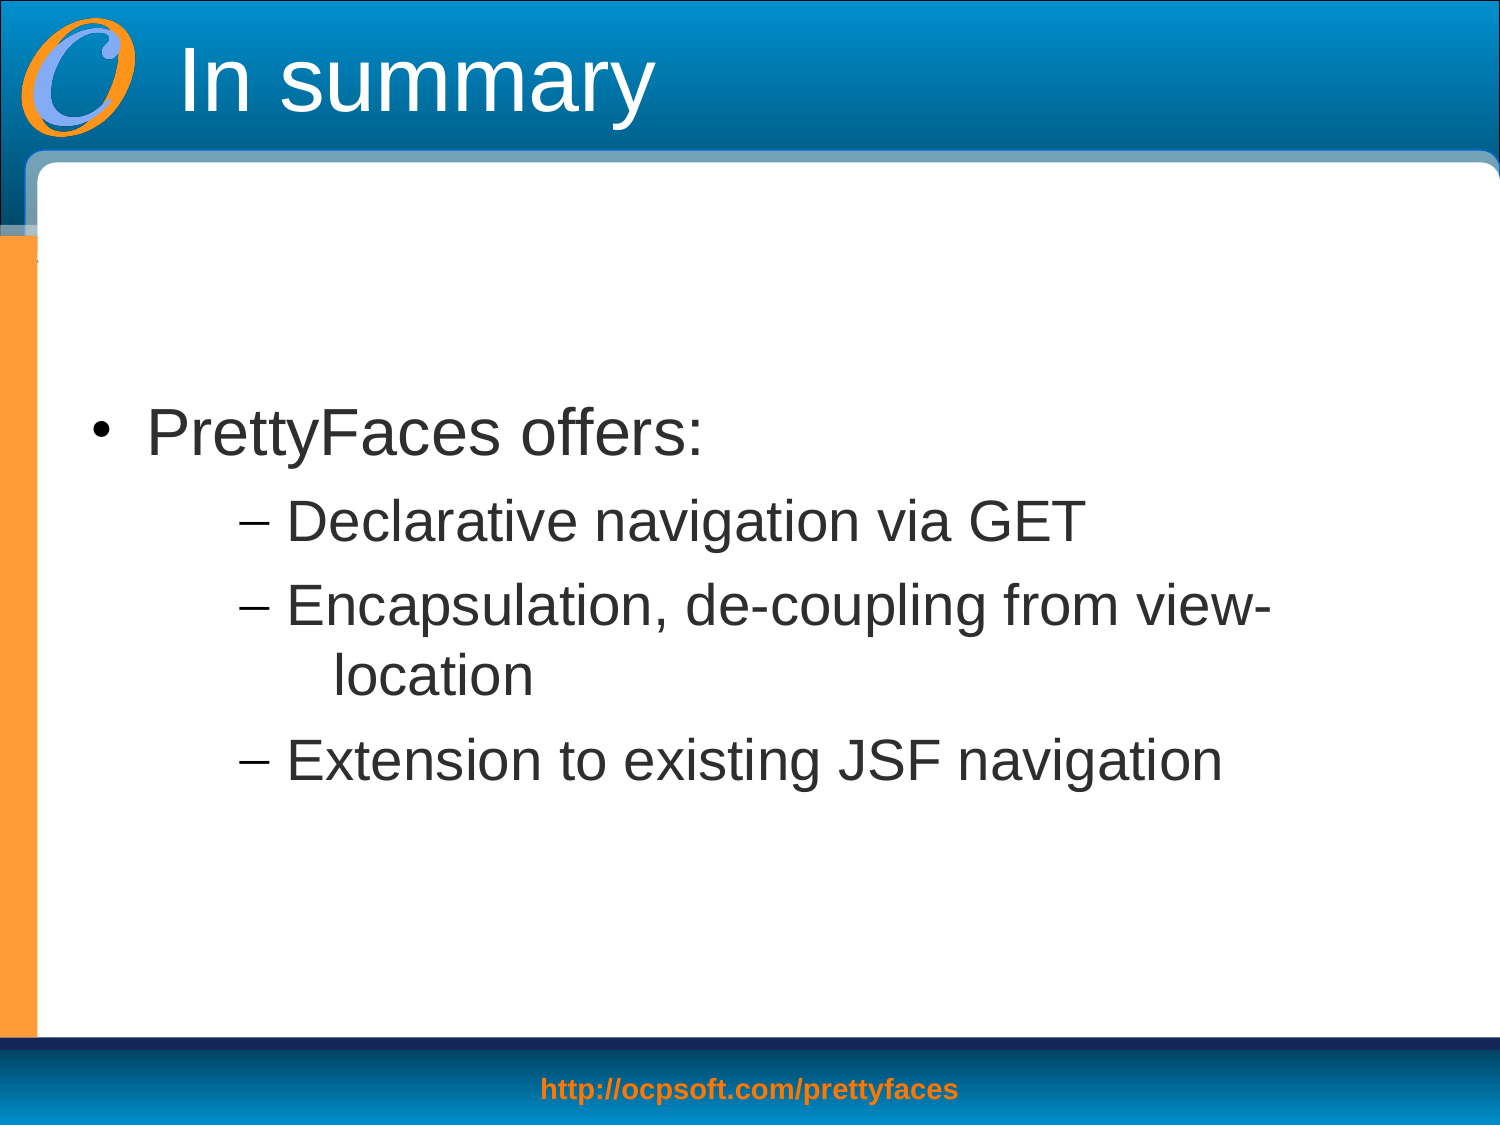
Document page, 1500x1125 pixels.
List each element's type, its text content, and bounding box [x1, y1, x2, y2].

title In summary [162, 11, 1463, 138]
list PrettyFaces offers: Declarative navigation via GET Encapsulation, de-coupling from view-location Extension to existing JSF navigation [75, 187, 1425, 1005]
picture [22, 19, 135, 136]
